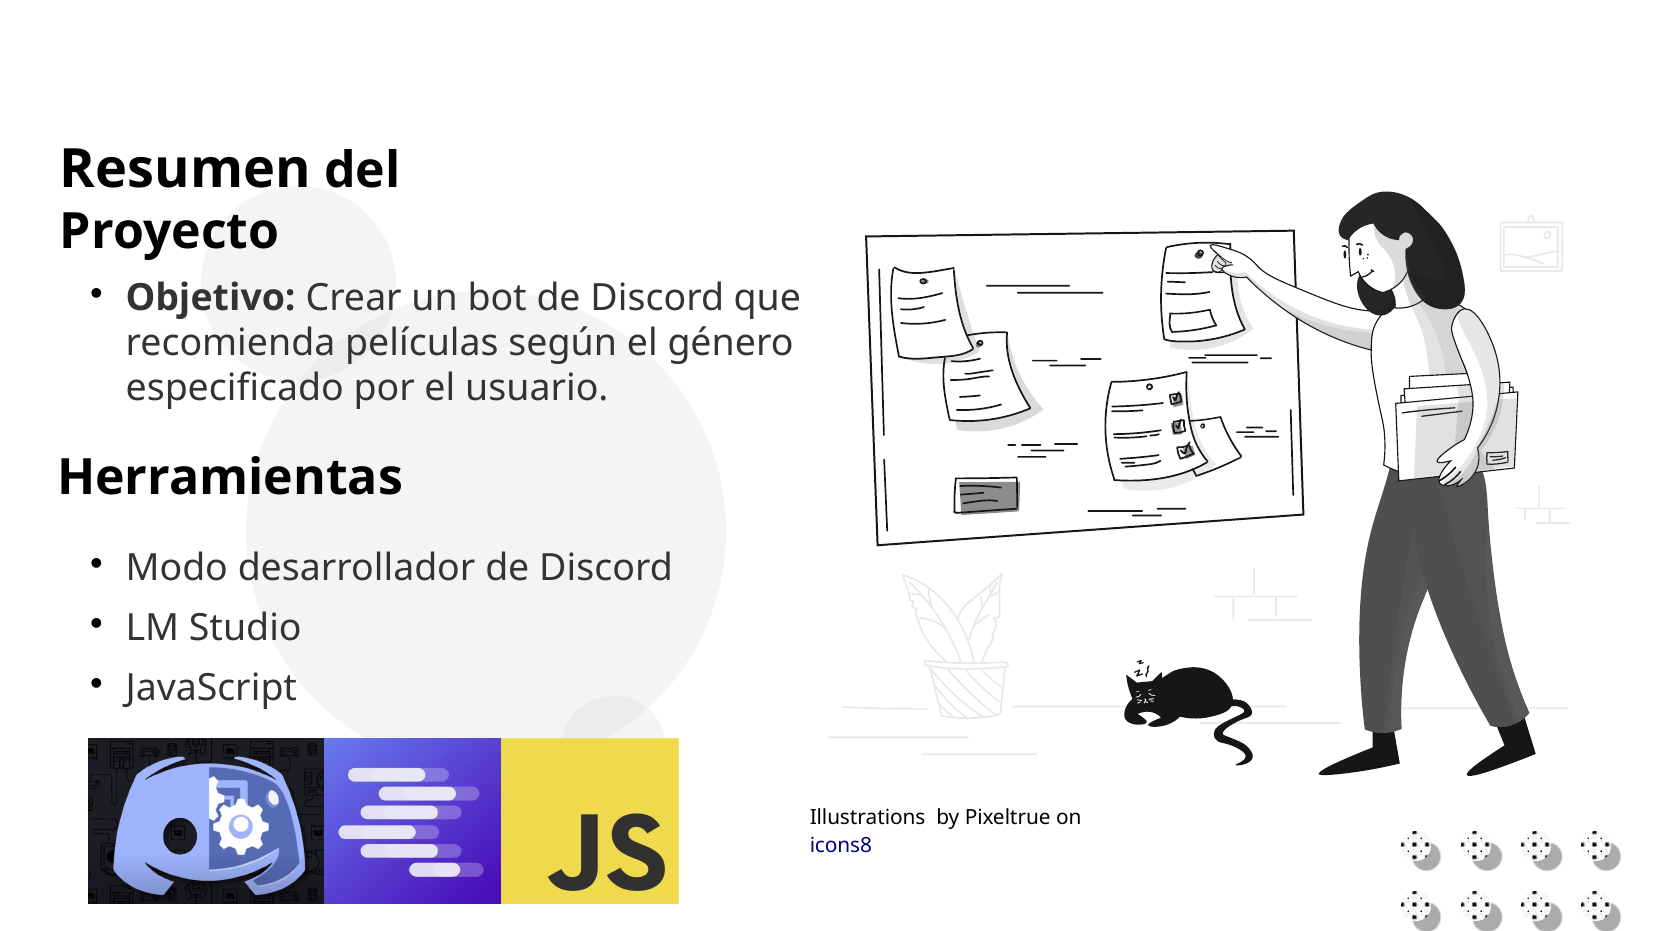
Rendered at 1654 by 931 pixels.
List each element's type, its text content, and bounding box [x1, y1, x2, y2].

picture [88, 738, 679, 904]
picture [1400, 891, 1432, 922]
picture [1580, 890, 1612, 922]
picture [1460, 830, 1492, 862]
text_box Resumen del Proyecto [44, 125, 600, 191]
text_box Herramientas [29, 437, 585, 502]
text_box Objetivo: Crear un bot de Discord que recomienda películas según el género especificado por el usuario. Modo desarrollador de Discord LM Studio JavaScript [75, 265, 1005, 595]
picture [1461, 890, 1492, 922]
picture [1520, 831, 1552, 862]
picture [1400, 830, 1432, 862]
picture [1581, 830, 1612, 862]
picture [1520, 890, 1552, 922]
